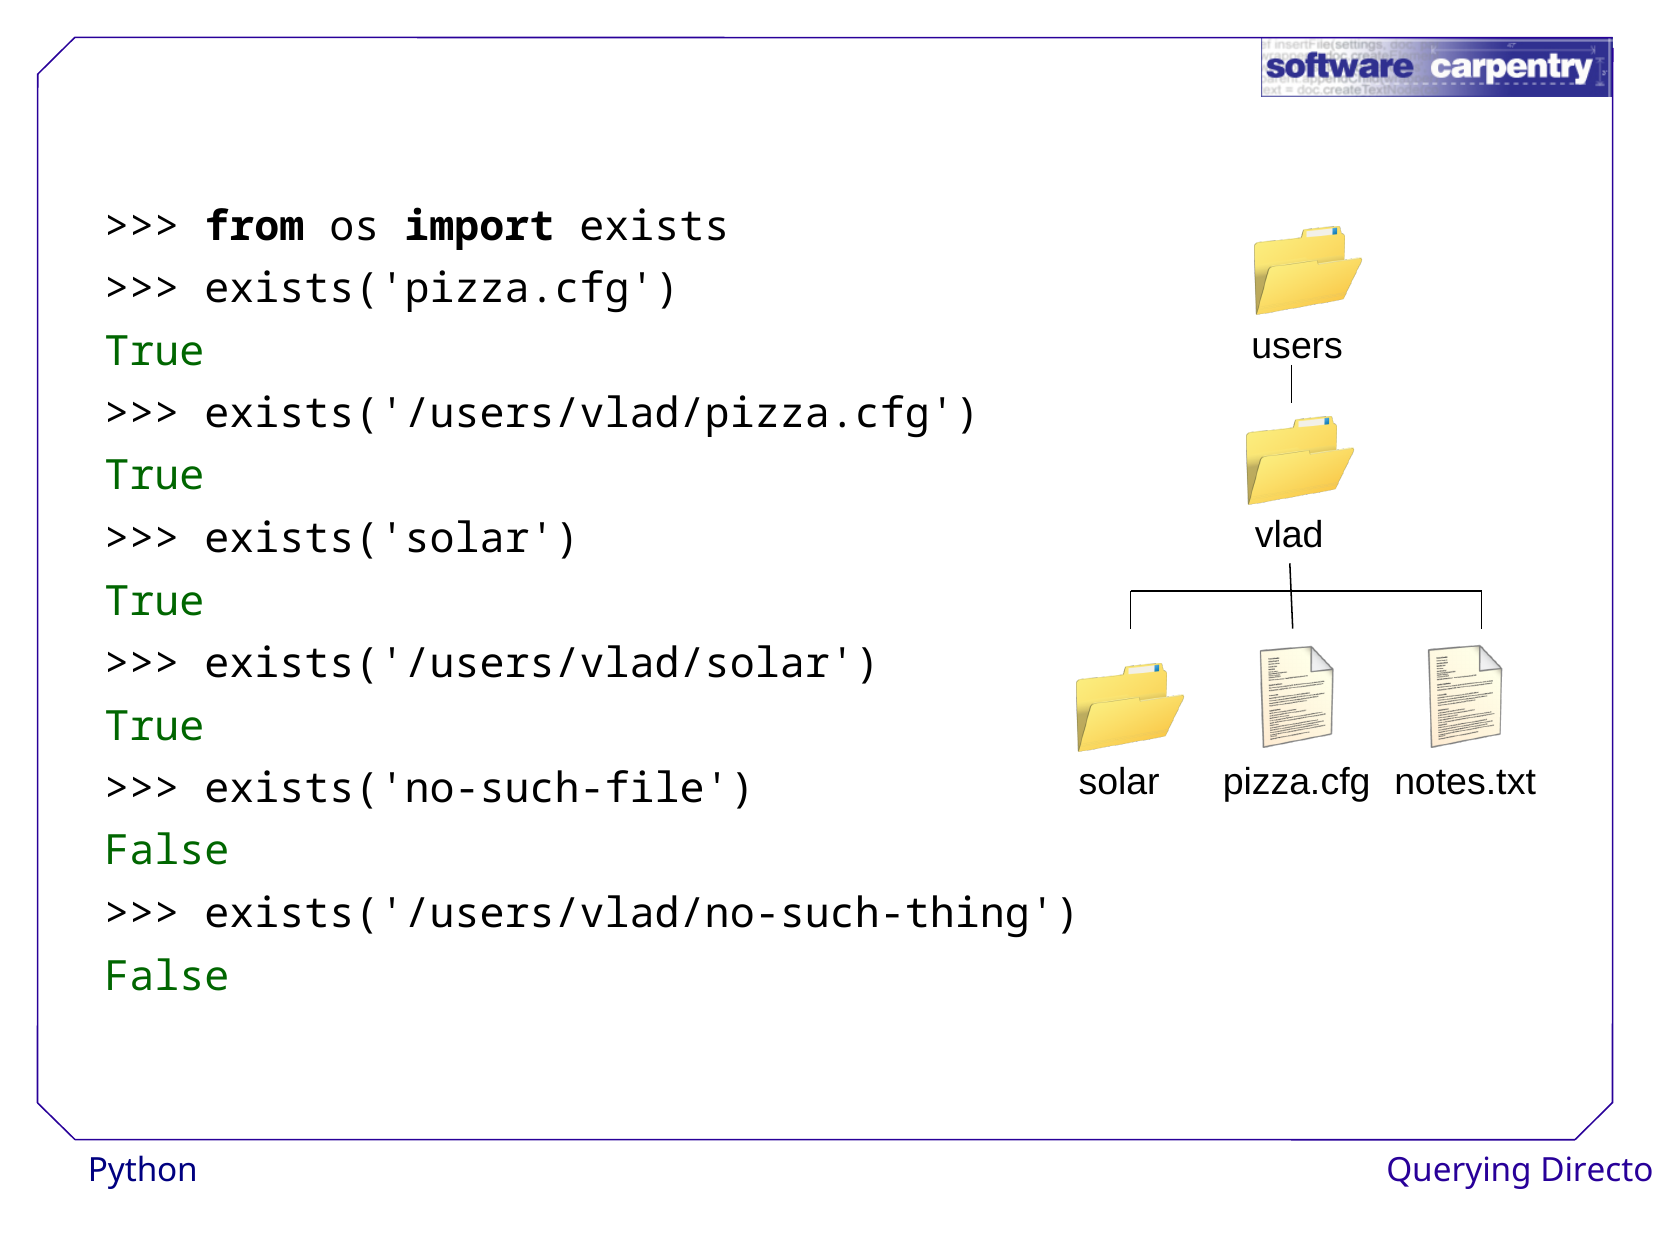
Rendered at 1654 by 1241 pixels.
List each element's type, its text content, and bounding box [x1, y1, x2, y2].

text_box solar [1063, 753, 1175, 811]
text_box vlad [1240, 506, 1339, 564]
text_box >>> from os import exists >>> exists('pizza.cfg') True >>> exists('/users/vlad/pizza.cfg') True >>> exists('solar') True >>> exists('/users/vlad/solar') True >>> exists('no-such-file') False >>> exists('/users/vlad/no-such-thing') False [89, 128, 1512, 1037]
text_box users [1236, 316, 1358, 375]
picture [1242, 402, 1358, 518]
text_box notes.txt [1379, 753, 1552, 811]
picture [1240, 639, 1354, 753]
picture [1261, 39, 1613, 97]
text_box pizza.cfg [1208, 753, 1379, 811]
picture [1250, 212, 1366, 328]
picture [1408, 638, 1523, 753]
picture [1072, 649, 1188, 765]
